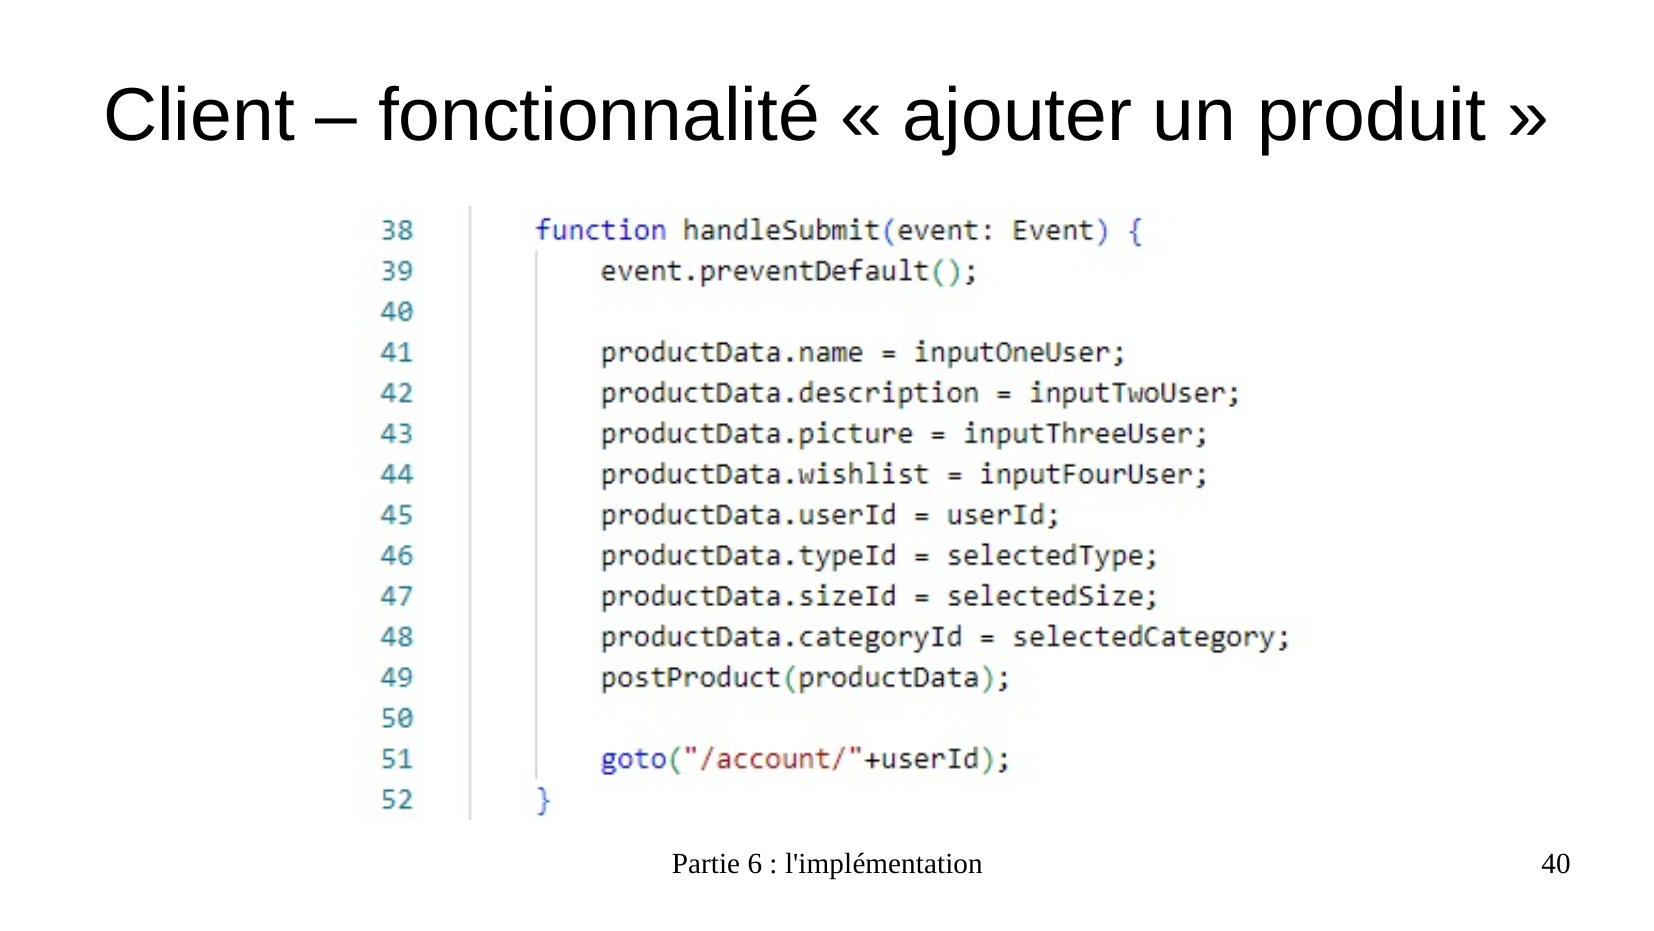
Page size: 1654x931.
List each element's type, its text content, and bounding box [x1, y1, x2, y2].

picture [354, 206, 1329, 820]
title Client – fonctionnalité « ajouter un produit » [82, 37, 1571, 193]
